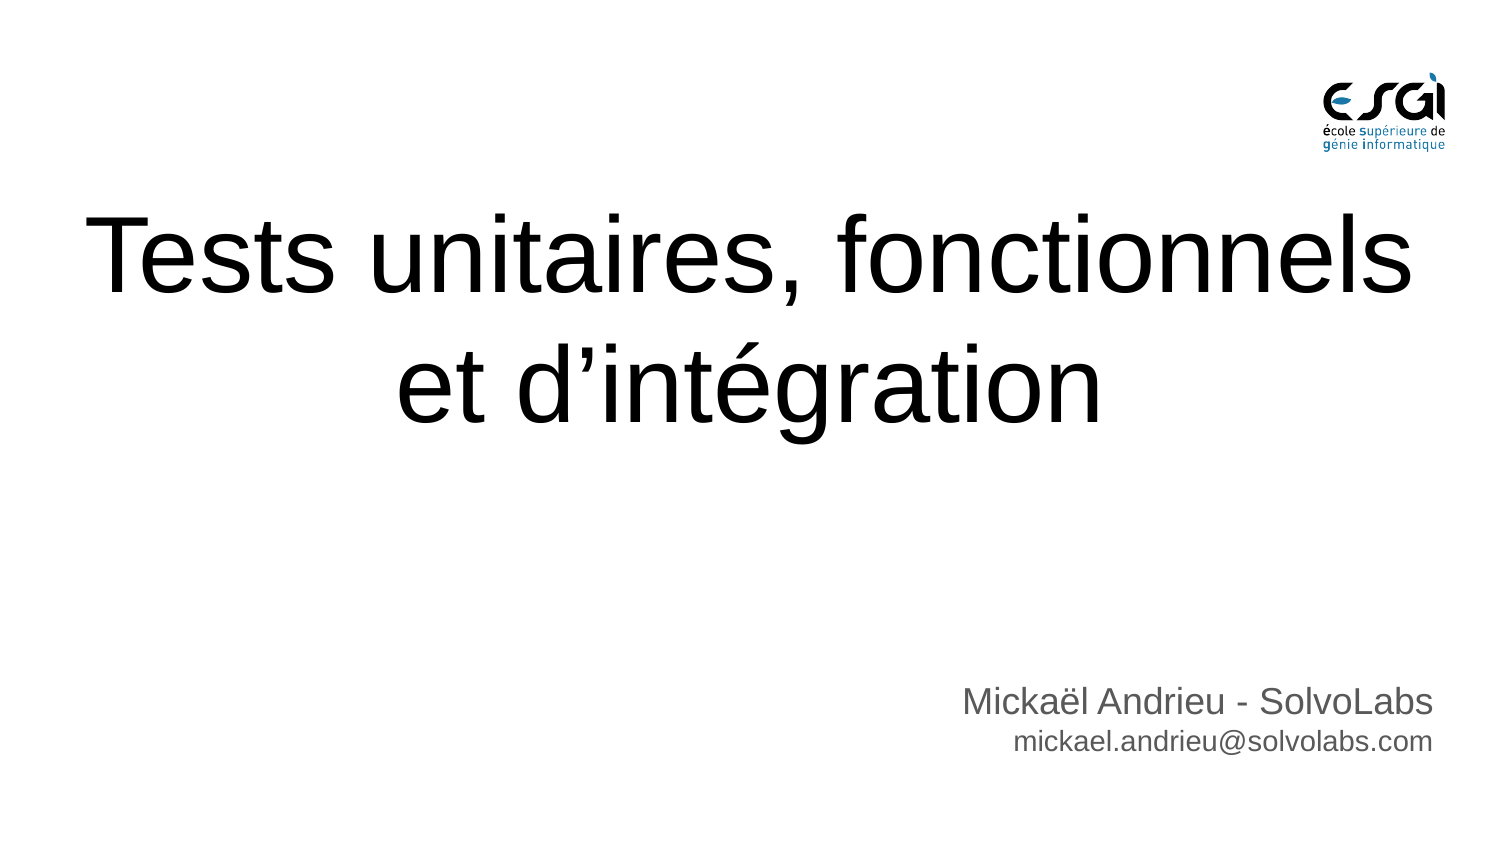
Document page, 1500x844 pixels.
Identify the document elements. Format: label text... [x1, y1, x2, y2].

title Tests unitaires, fonctionnels et d’intégration [51, 122, 1449, 459]
subtitle Mickaël Andrieu - SolvoLabs mickael.andrieu@solvolabs.com [51, 662, 1449, 793]
picture [1319, 67, 1449, 157]
